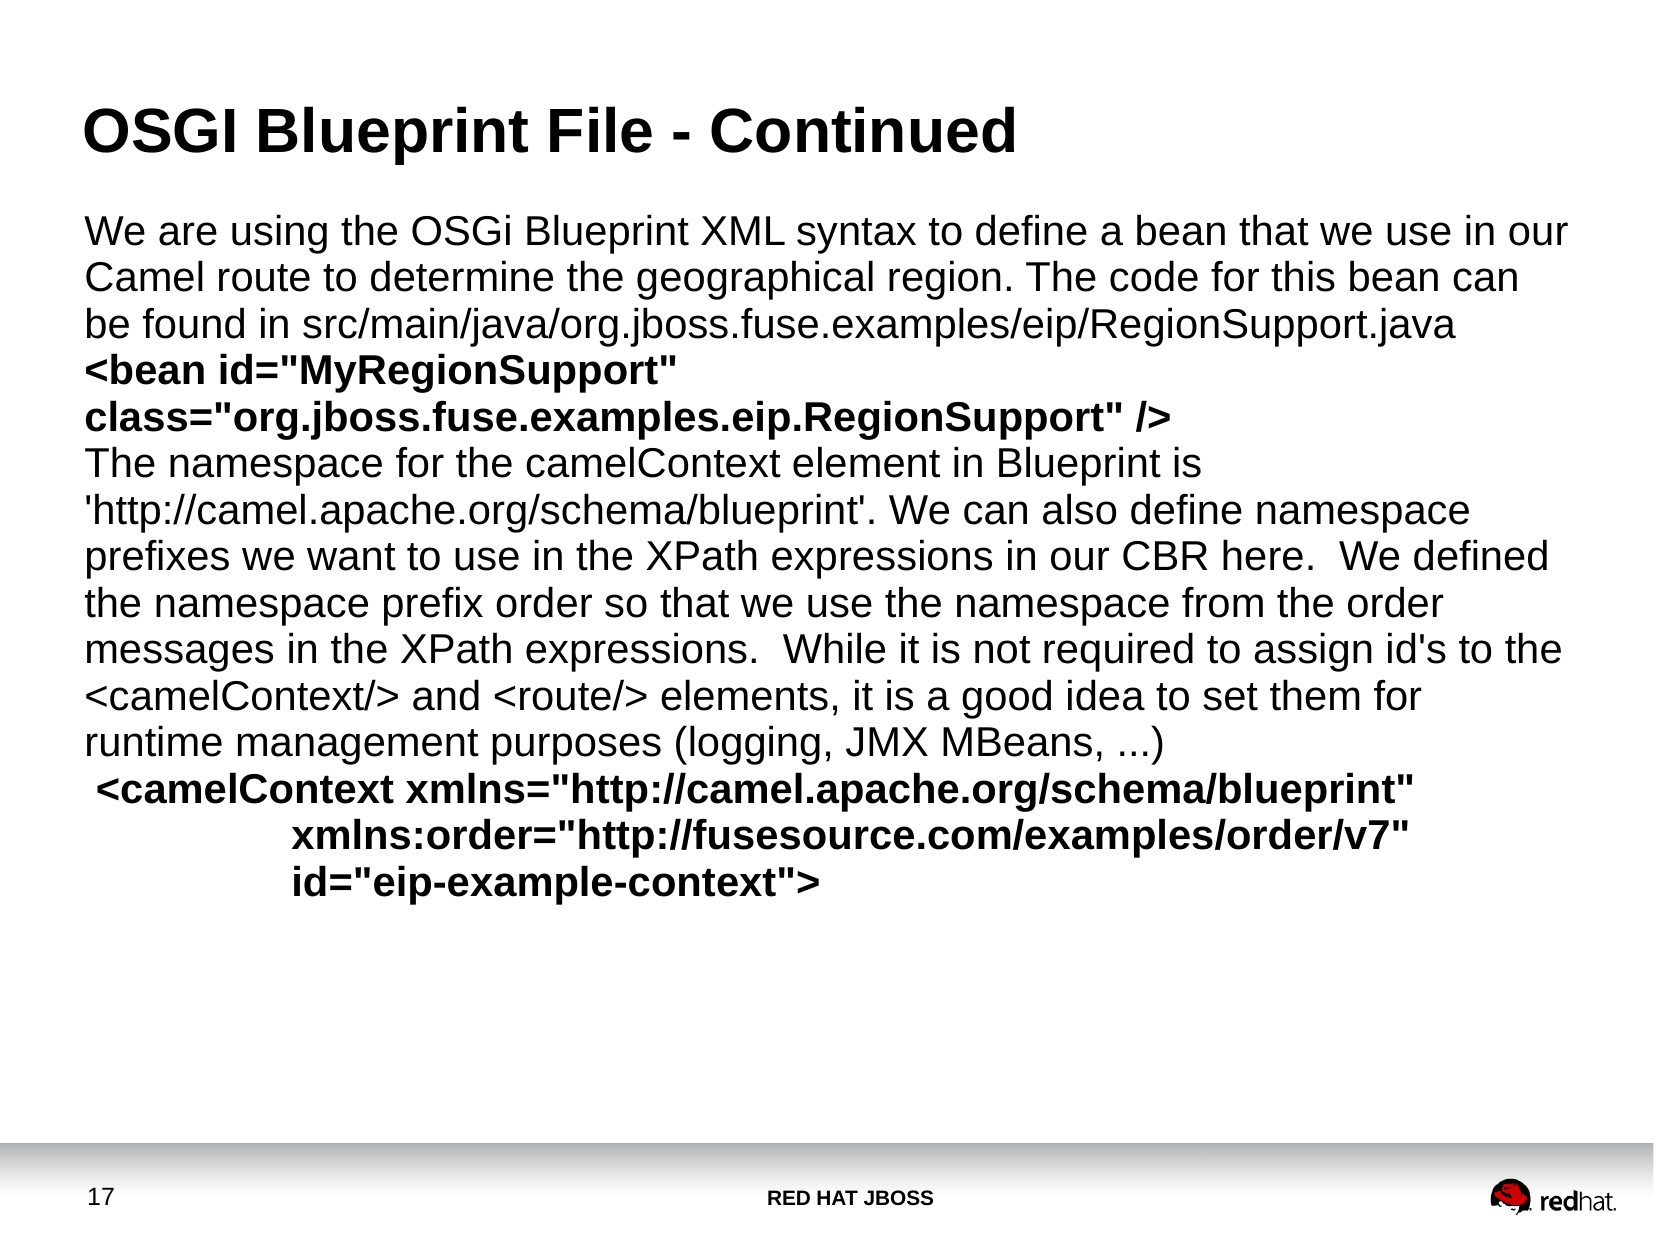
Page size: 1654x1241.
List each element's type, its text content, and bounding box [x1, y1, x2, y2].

list We are using the OSGi Blueprint XML syntax to define a bean that we use in our Camel route to determine the geographical region. The code for this bean can be found in src/main/java/org.jboss.fuse.examples/eip/RegionSupport.java <bean id="MyRegionSupport" class="org.jboss.fuse.examples.eip.RegionSupport" /> The namespace for the camelContext element in Blueprint is 'http://camel.apache.org/schema/blueprint'. We can also define namespace prefixes we want to use in the XPath expressions in our CBR here. We defined the namespace prefix order so that we use the namespace from the order messages in the XPath expressions. While it is not required to assign id's to the <camelContext/> and <route/> elements, it is a good idea to set them for runtime management purposes (logging, JMX MBeans, ...) <camelContext xmlns="http://camel.apache.org/schema/blueprint" xmlns:order="http://fusesource.com/examples/order/v7" id="eip-example-context"> [84, 207, 1573, 1001]
picture [0, 1143, 1654, 1241]
title OSGI Blueprint File - Continued [82, 37, 1571, 226]
